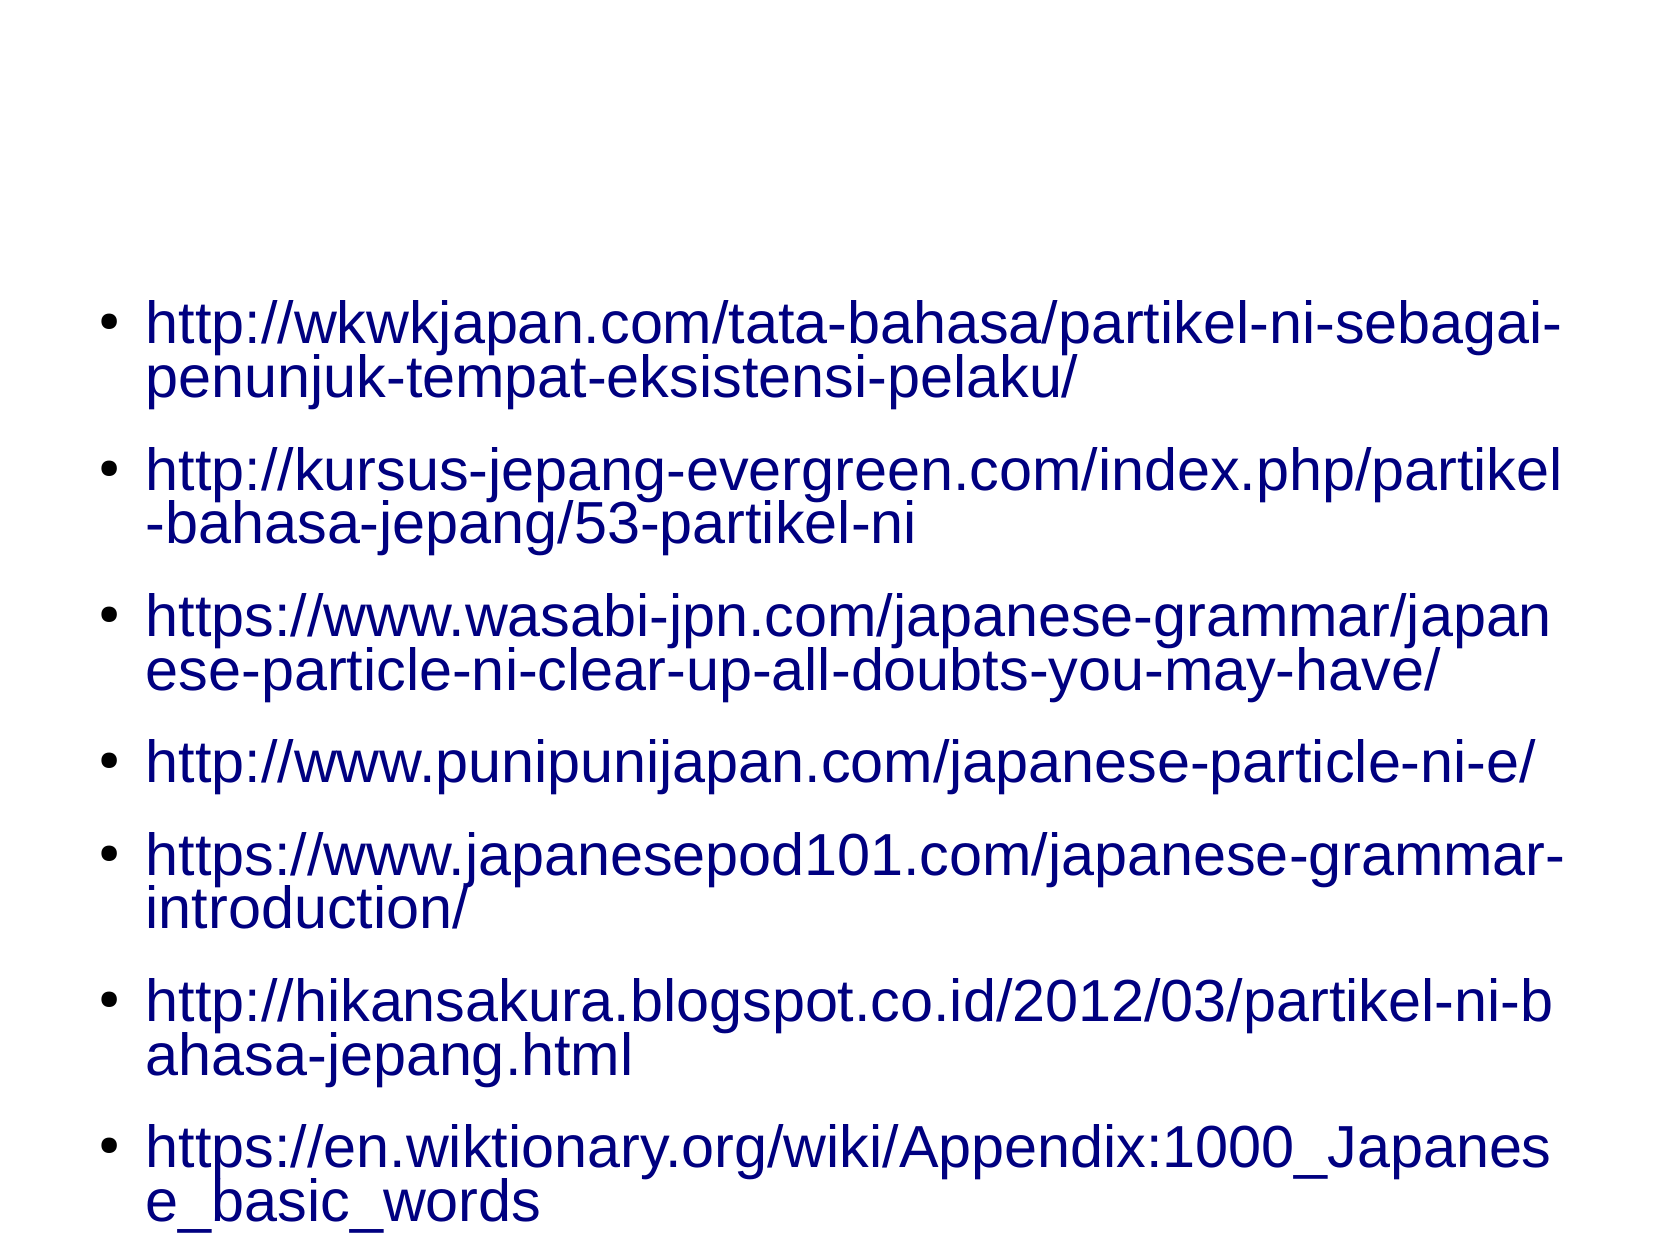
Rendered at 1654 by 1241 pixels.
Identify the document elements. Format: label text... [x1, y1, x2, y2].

list http://wkwkjapan.com/tata-bahasa/partikel-ni-sebagai-penunjuk-tempat-eksistensi-pelaku/ http://kursus-jepang-evergreen.com/index.php/partikel-bahasa-jepang/53-partikel-ni https://www.wasabi-jpn.com/japanese-grammar/japanese-particle-ni-clear-up-all-doubts-you-may-have/ http://www.punipunijapan.com/japanese-particle-ni-e/ https://www.japanesepod101.com/japanese-grammar-introduction/ http://hikansakura.blogspot.co.id/2012/03/partikel-ni-bahasa-jepang.html https://en.wiktionary.org/wiki/Appendix:1000_Japanese_basic_words https://www.tofugu.com/japanese/important-japanese-words/ [82, 290, 1571, 1010]
